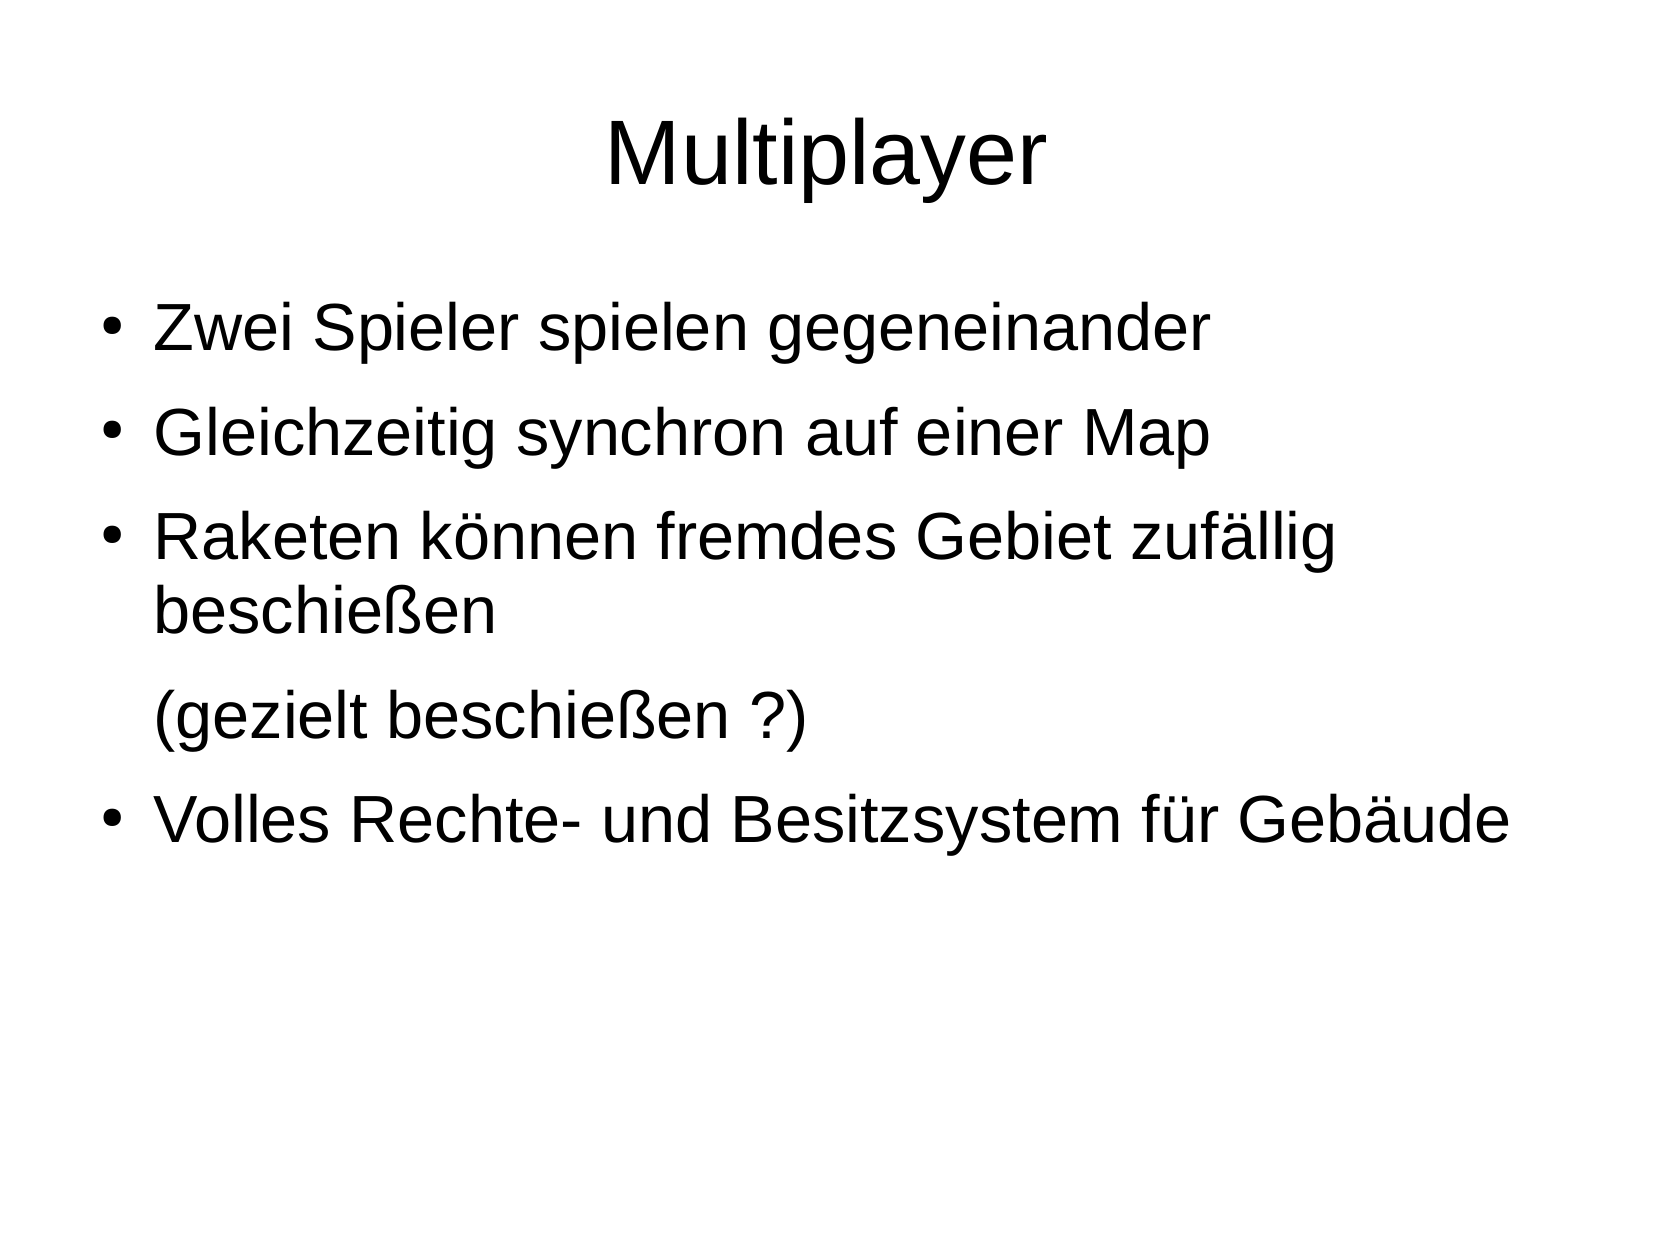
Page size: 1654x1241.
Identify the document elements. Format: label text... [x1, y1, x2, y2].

list Zwei Spieler spielen gegeneinander Gleichzeitig synchron auf einer Map Raketen können fremdes Gebiet zufällig beschießen (gezielt beschießen ?) Volles Rechte- und Besitzsystem für Gebäude [82, 290, 1571, 1109]
title Multiplayer [82, 49, 1571, 257]
